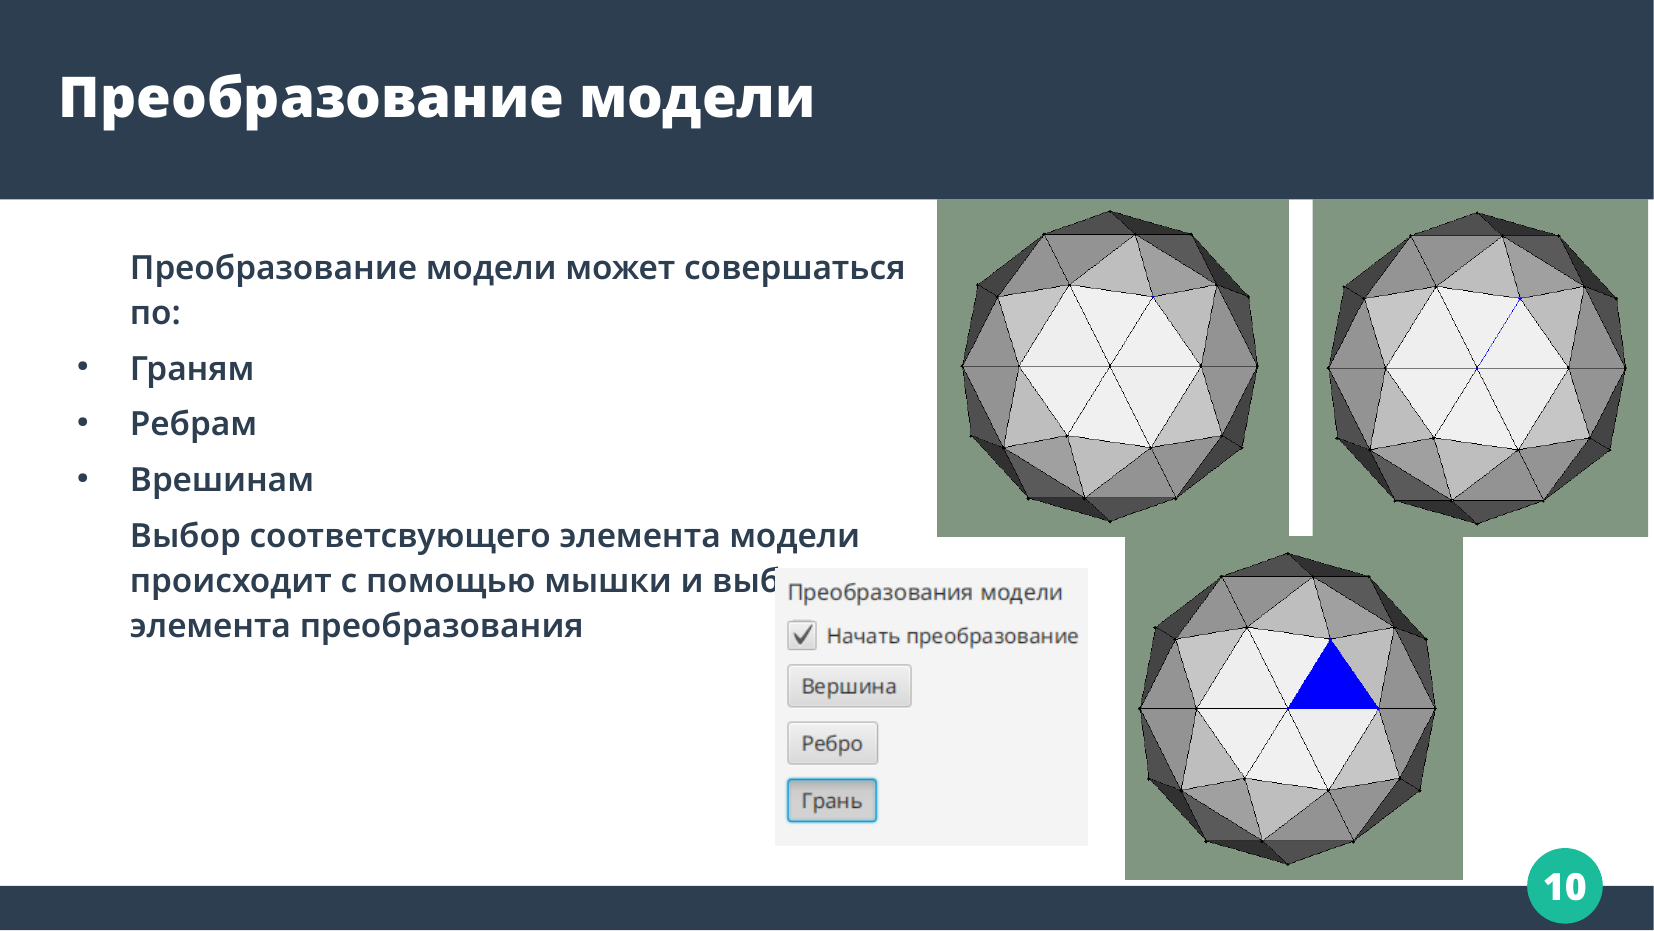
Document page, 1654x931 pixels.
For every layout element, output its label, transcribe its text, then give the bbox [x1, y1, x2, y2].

list Преобразование модели может совершаться по: Граням Ребрам Врешинам Выбор соответсвующего элемента модели происходит с помощью мышки и выбора элемента преобразования [59, 243, 938, 713]
picture [937, 199, 1649, 880]
title Преобразование модели [59, 37, 1595, 155]
picture [775, 568, 1088, 846]
